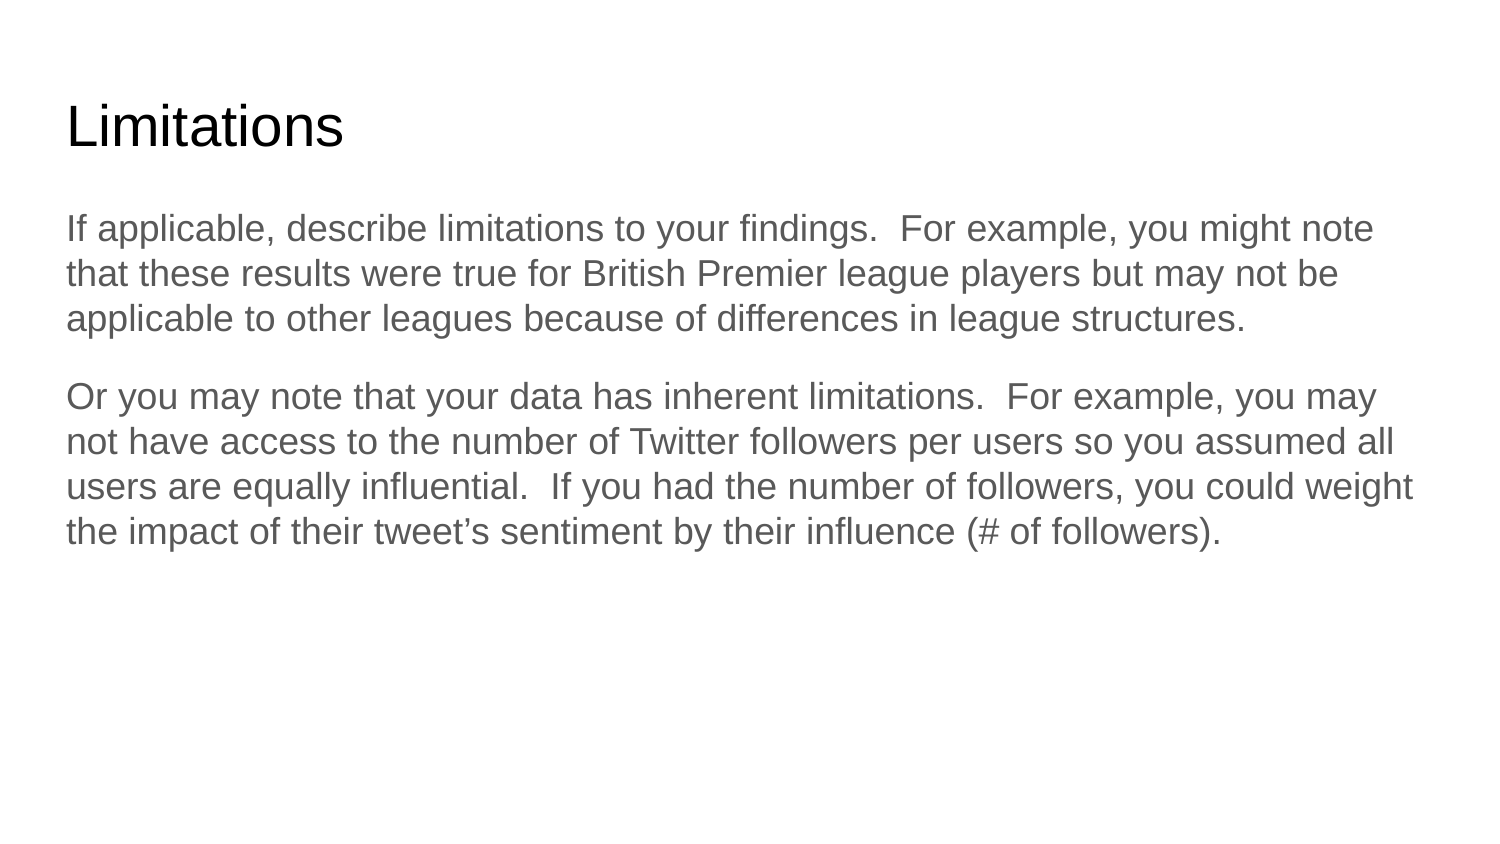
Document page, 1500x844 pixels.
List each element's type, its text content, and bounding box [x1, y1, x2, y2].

title Limitations [51, 72, 1449, 167]
list If applicable, describe limitations to your findings. For example, you might note that these results were true for British Premier league players but may not be applicable to other leagues because of differences in league structures. Or you may note that your data has inherent limitations. For example, you may not have access to the number of Twitter followers per users so you assumed all users are equally influential. If you had the number of followers, you could weight the impact of their tweet’s sentiment by their influence (# of followers). [51, 189, 1449, 750]
